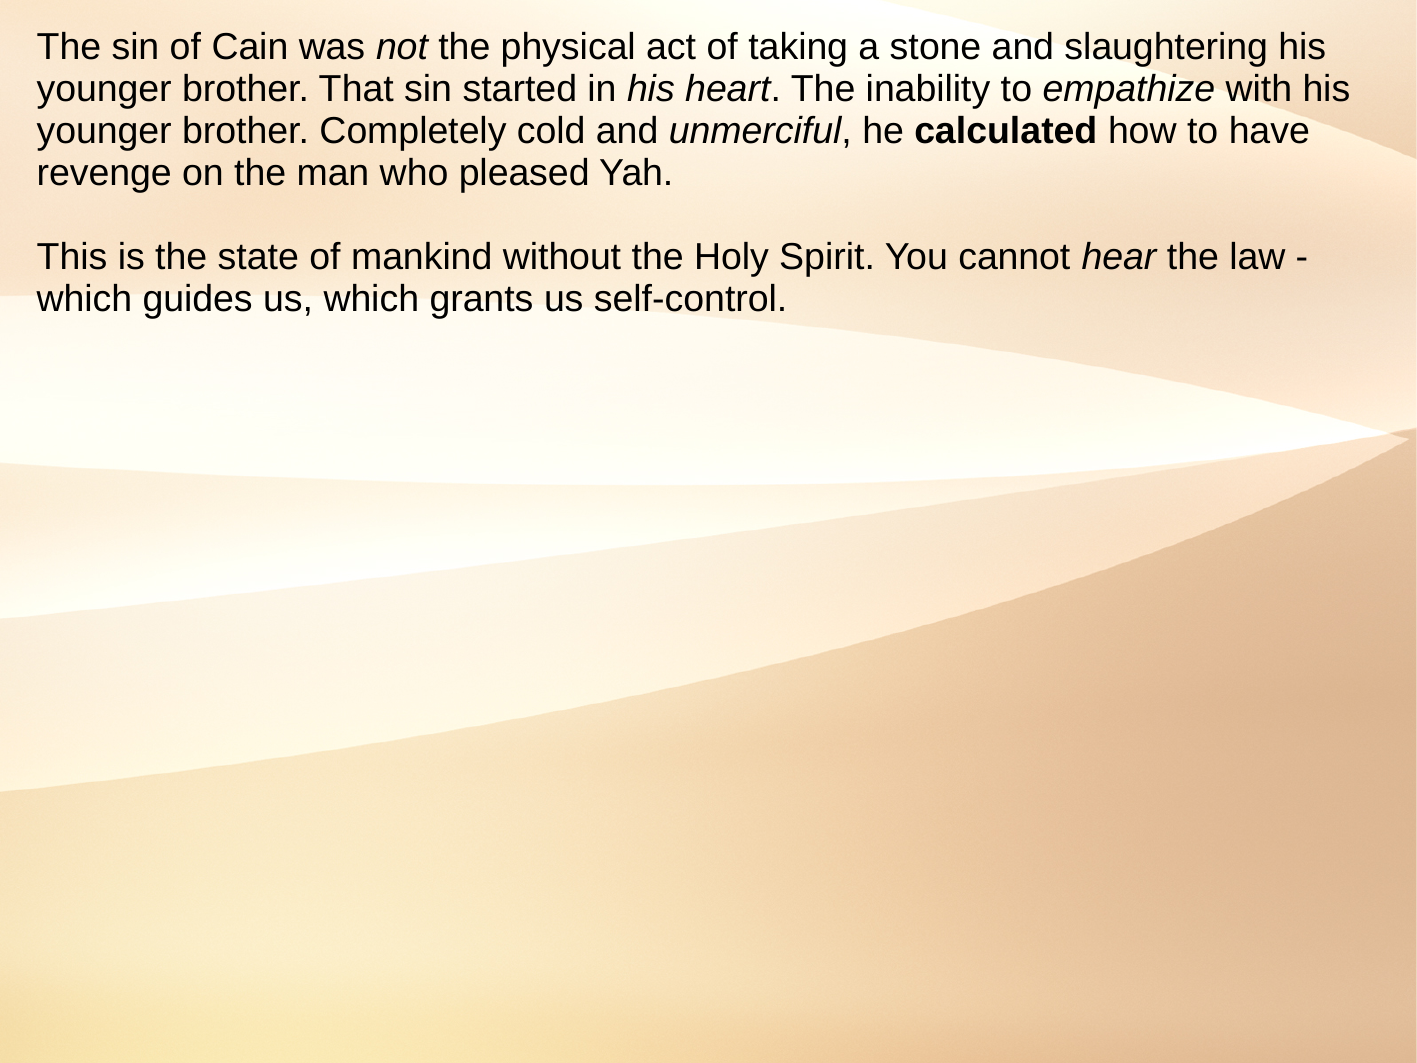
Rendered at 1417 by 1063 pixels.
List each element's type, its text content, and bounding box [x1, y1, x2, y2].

picture [0, 0, 1417, 1063]
text_box The sin of Cain was not the physical act of taking a stone and slaughtering his younger brother. That sin started in his heart. The inability to empathize with his younger brother. Completely cold and unmerciful, he calculated how to have revenge on the man who pleased Yah. This is the state of mankind without the Holy Spirit. You cannot hear the law - which guides us, which grants us self-control. [21, 18, 1395, 1048]
